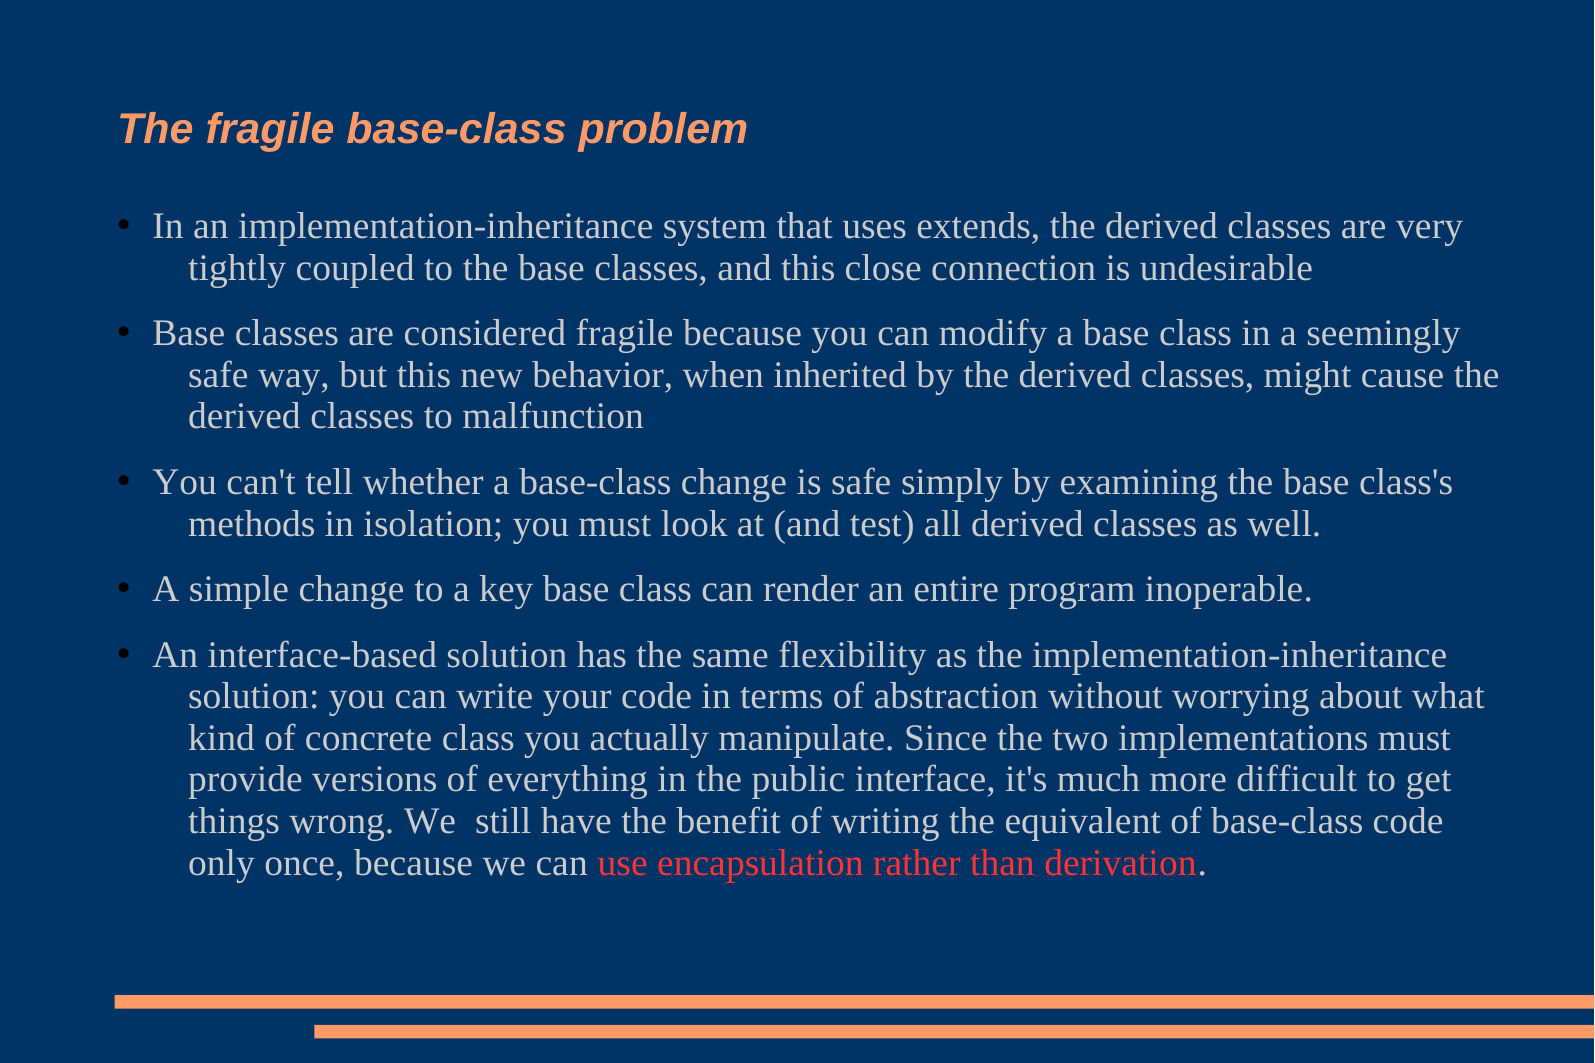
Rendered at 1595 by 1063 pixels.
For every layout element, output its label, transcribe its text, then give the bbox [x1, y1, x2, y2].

subtitle In an implementation-inheritance system that uses extends, the derived classes are very tightly coupled to the base classes, and this close connection is undesirable Base classes are considered fragile because you can modify a base class in a seemingly safe way, but this new behavior, when inherited by the derived classes, might cause the derived classes to malfunction You can't tell whether a base-class change is safe simply by examining the base class's methods in isolation; you must look at (and test) all derived classes as well. A simple change to a key base class can render an entire program inoperable. An interface-based solution has the same flexibility as the implementation-inheritance solution: you can write your code in terms of abstraction without worrying about what kind of concrete class you actually manipulate. Since the two implementations must provide versions of everything in the public interface, it's much more difficult to get things wrong. We still have the benefit of writing the equivalent of base-class code only once, because we can use encapsulation rather than derivation. [117, 205, 1505, 950]
title The fragile base-class problem [117, 39, 1479, 205]
